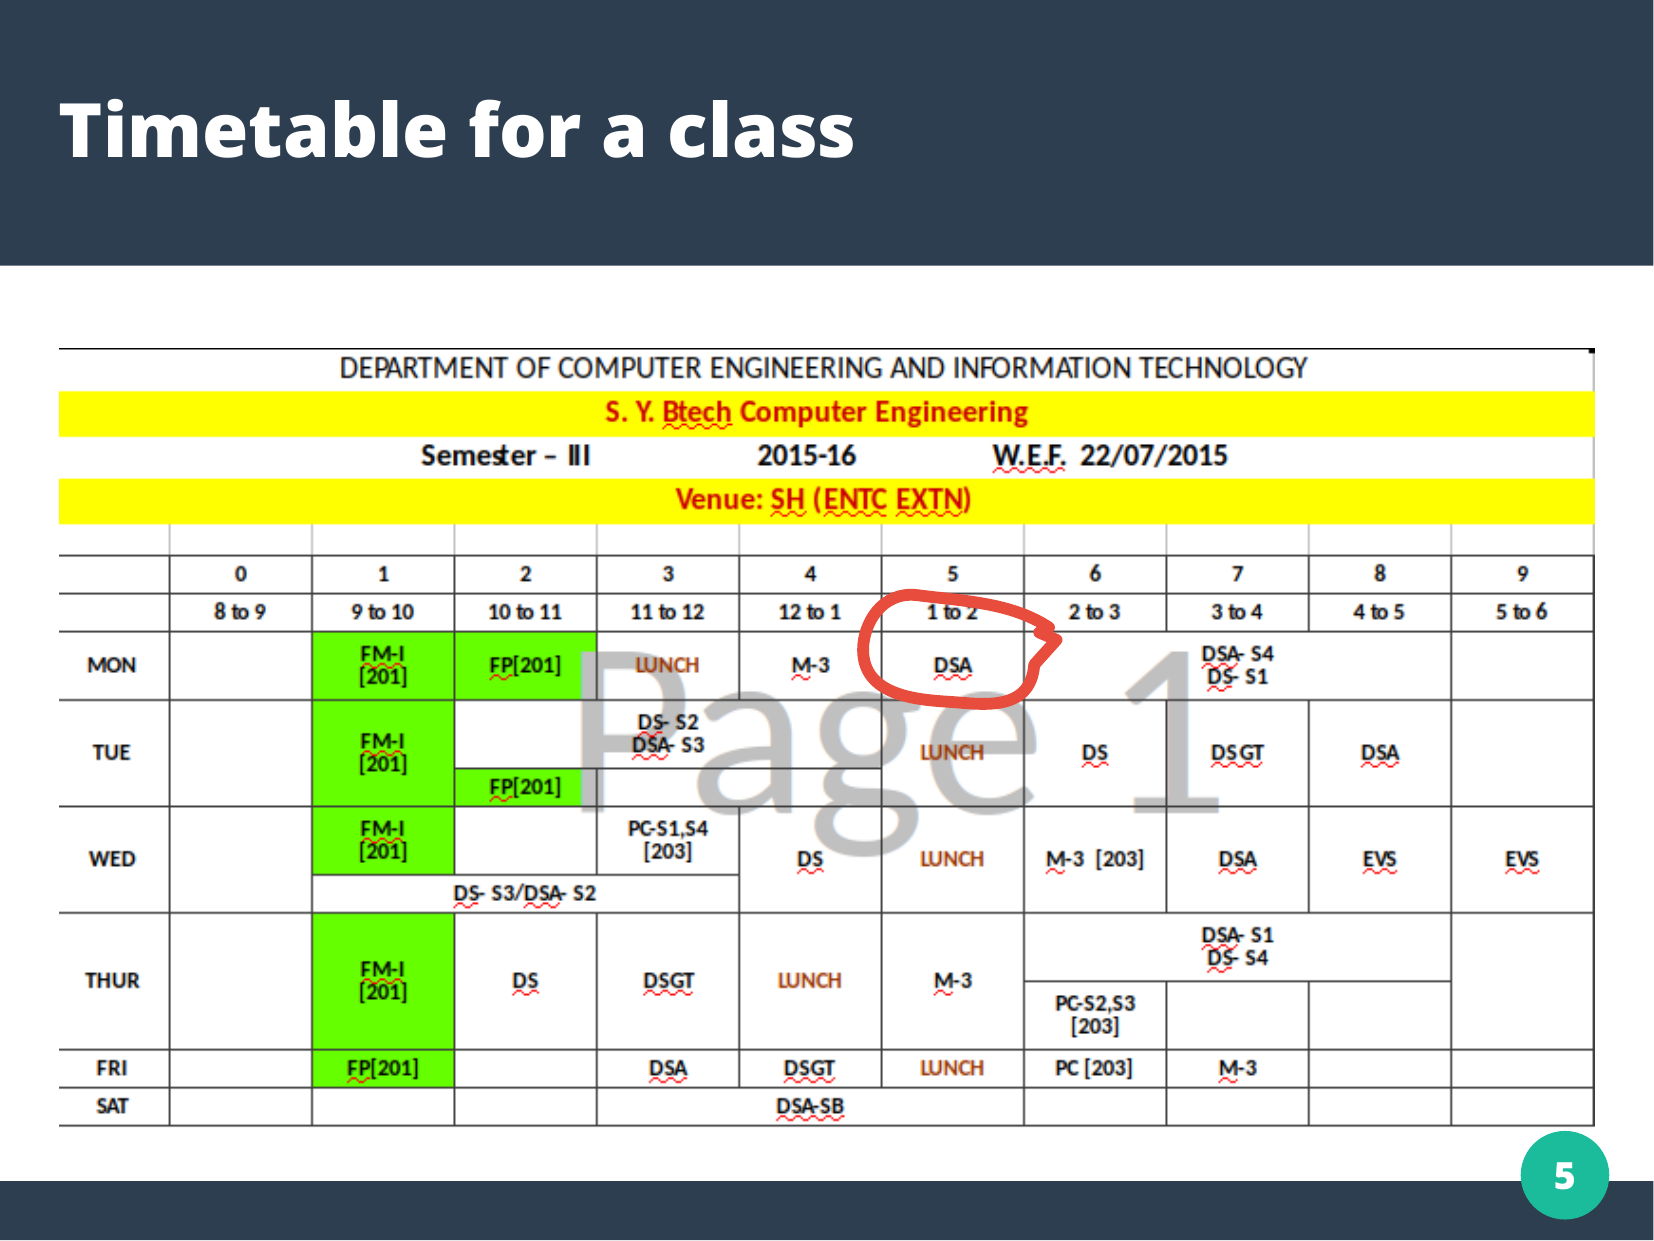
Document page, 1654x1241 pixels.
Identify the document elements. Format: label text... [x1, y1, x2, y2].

title Timetable for a class [59, 49, 1595, 207]
picture [59, 324, 1595, 1152]
